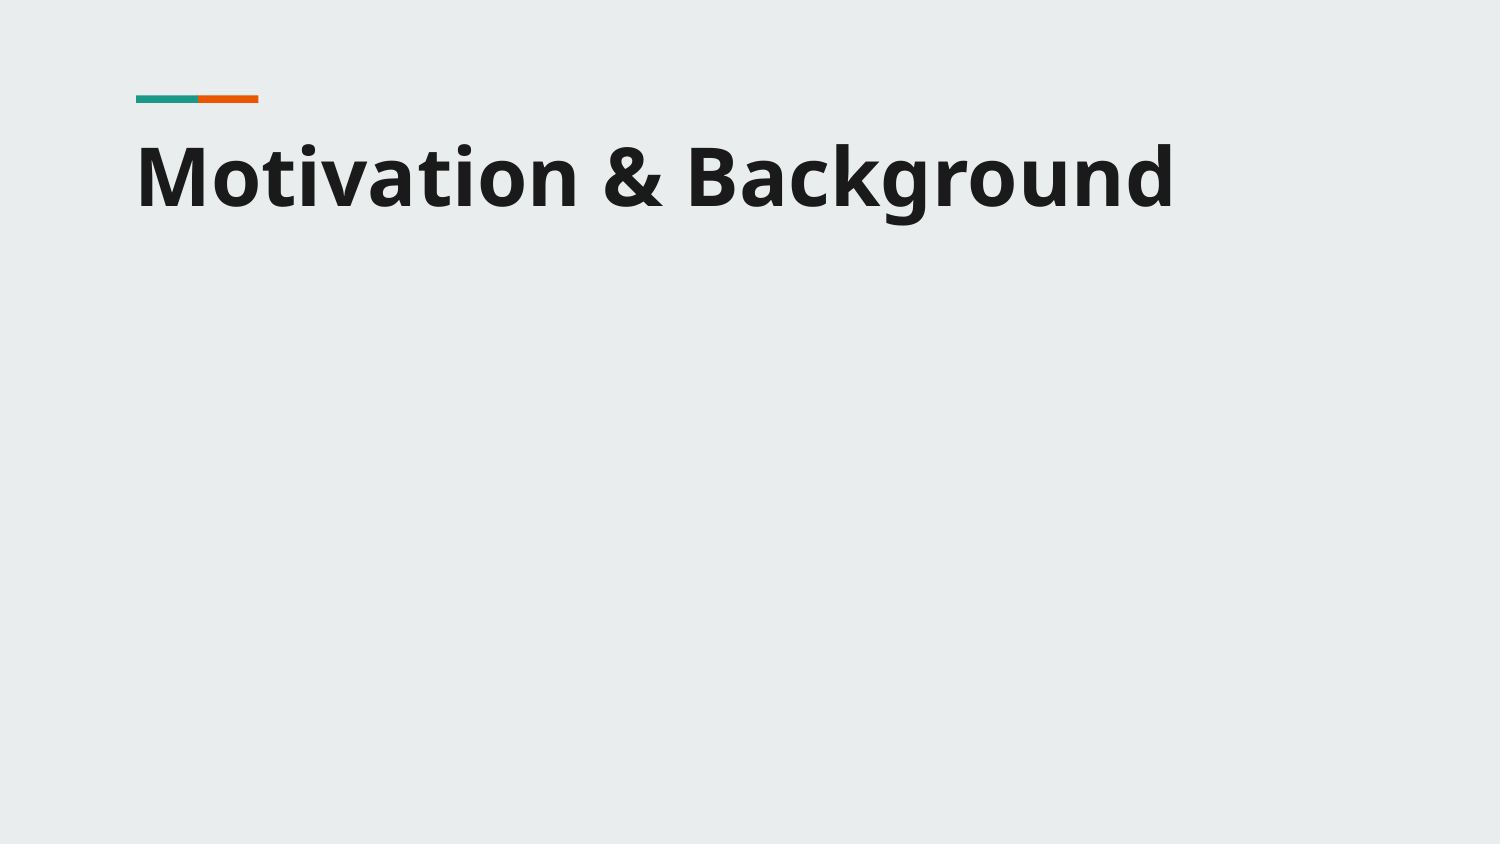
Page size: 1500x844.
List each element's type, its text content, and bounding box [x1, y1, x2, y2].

text_box Motivation & Background [119, 104, 1381, 246]
